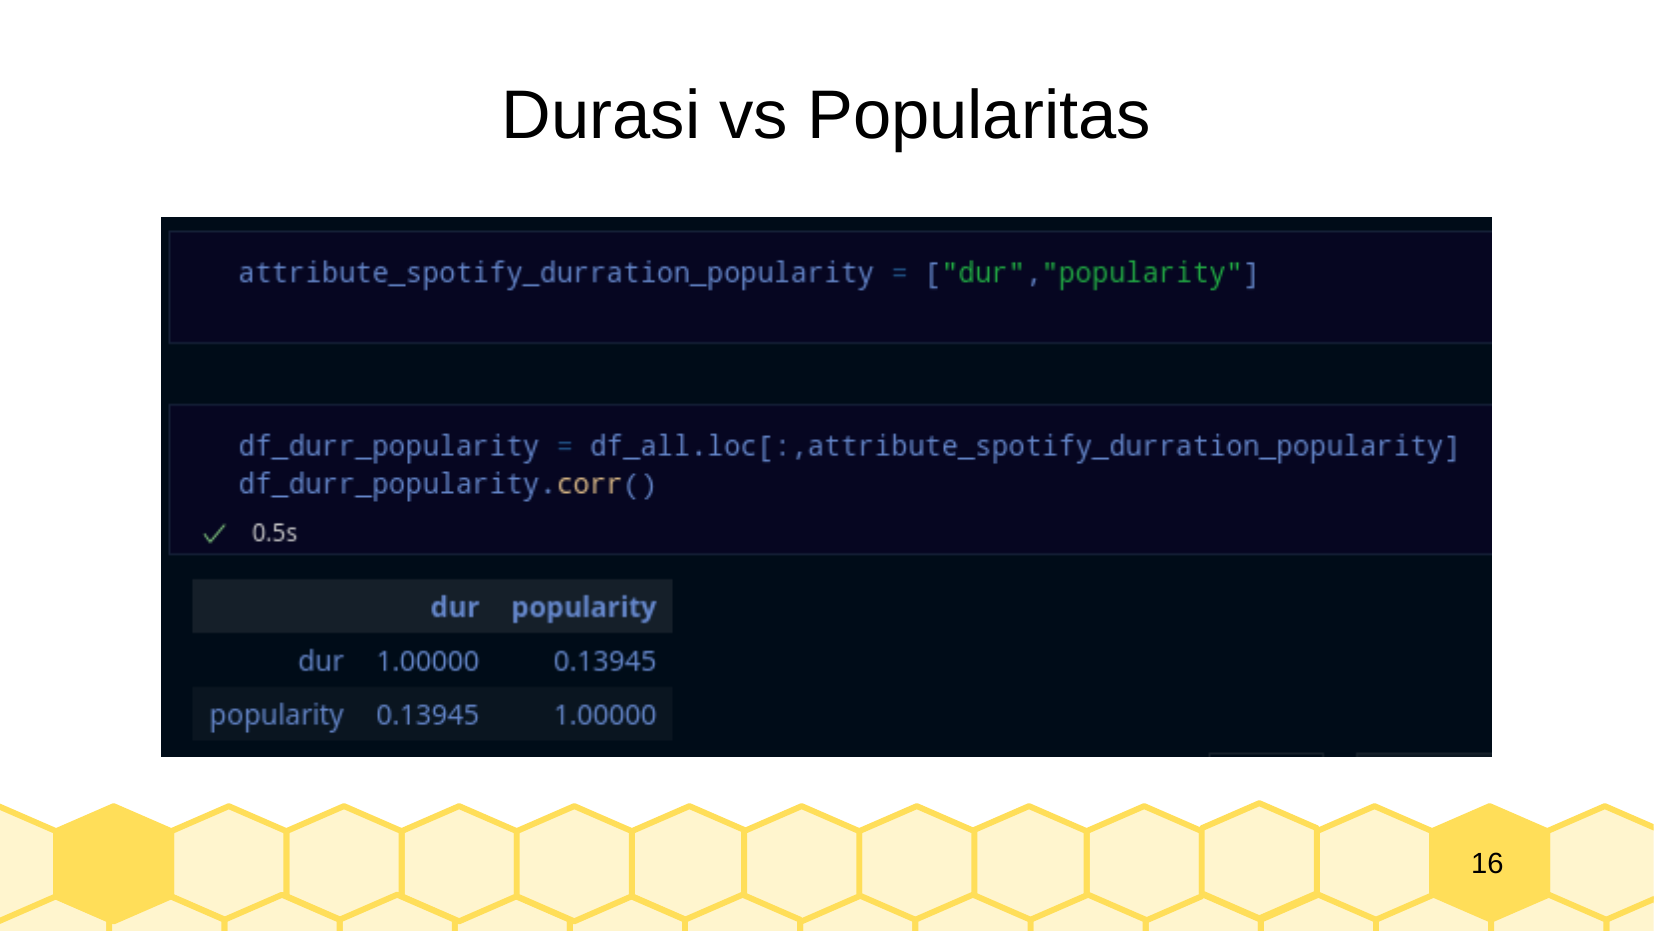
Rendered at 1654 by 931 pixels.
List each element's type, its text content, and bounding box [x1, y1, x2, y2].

picture [161, 217, 1492, 758]
title Durasi vs Popularitas [82, 37, 1571, 193]
